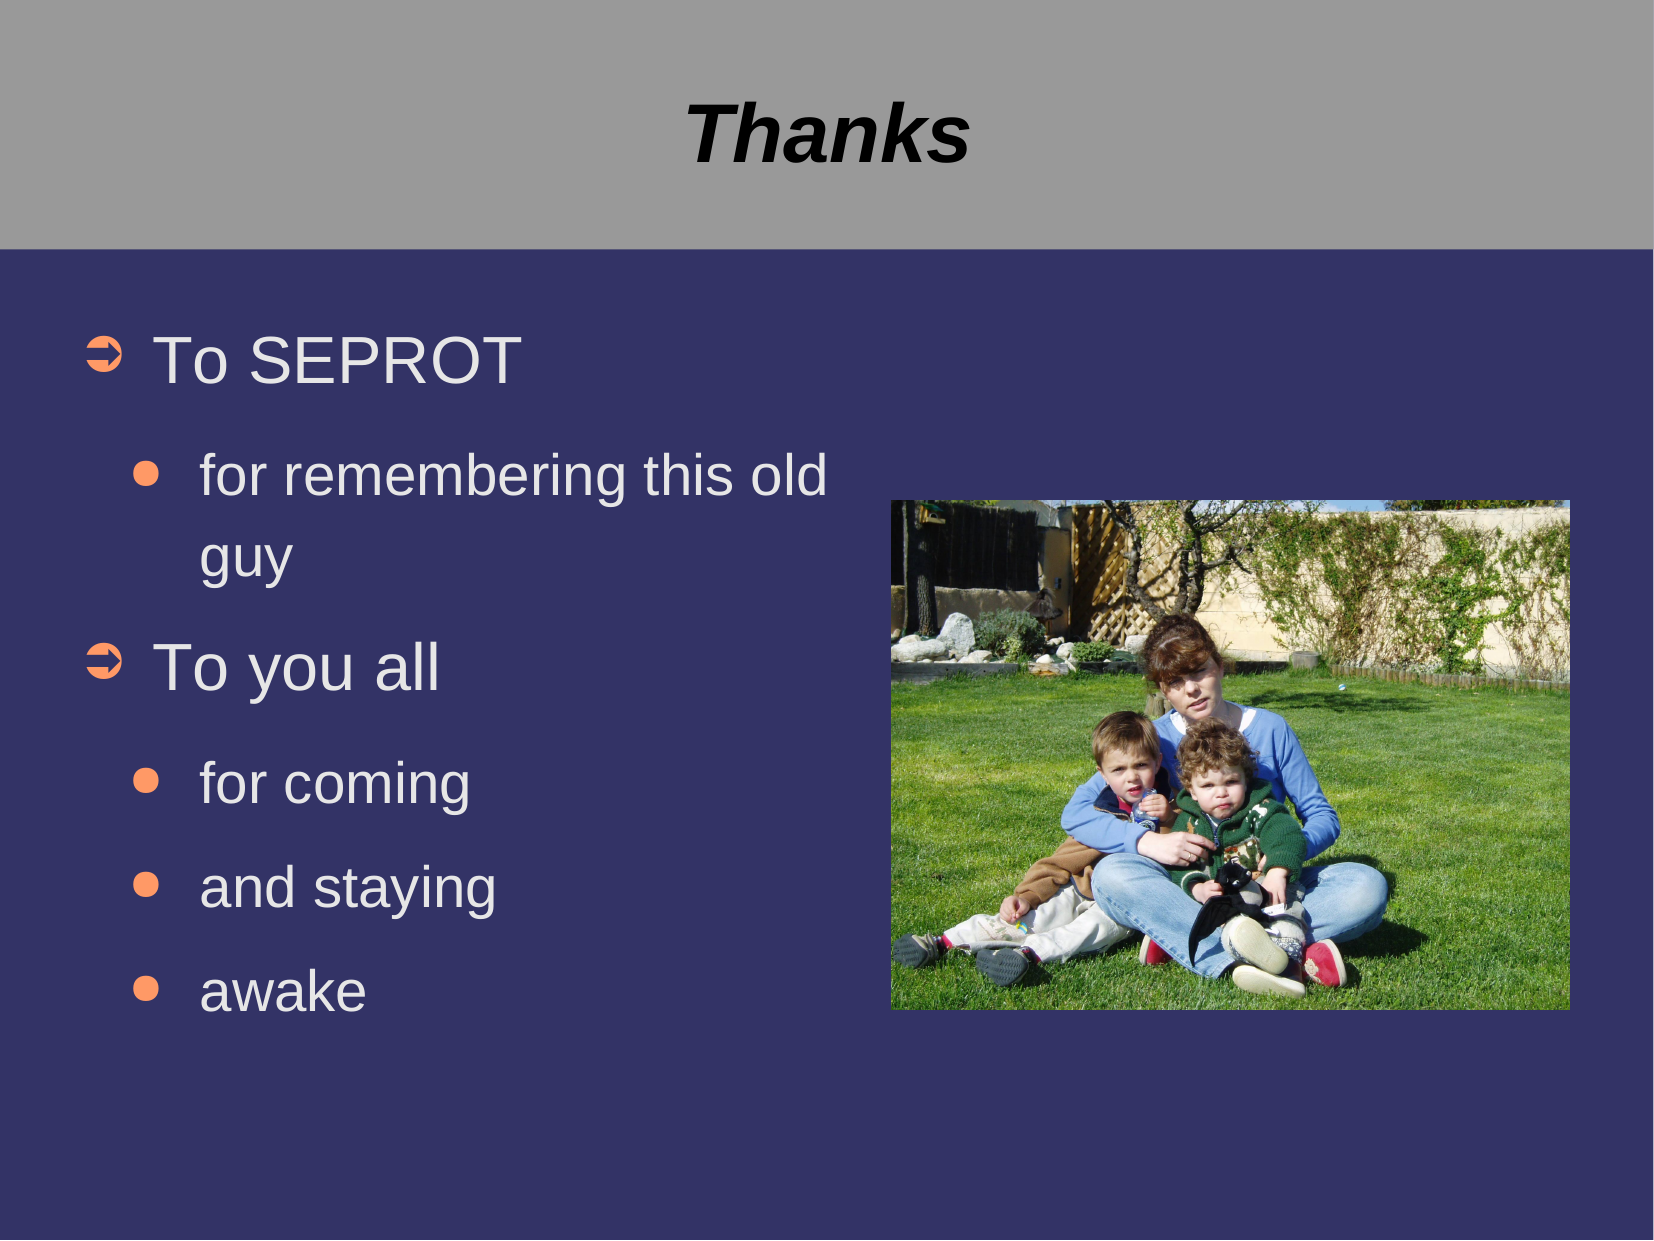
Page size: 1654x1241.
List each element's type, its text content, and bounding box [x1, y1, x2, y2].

list To SEPROT for remembering this old guy To you all for coming and staying awake [69, 305, 858, 1087]
title Thanks [121, 19, 1534, 227]
picture [891, 500, 1570, 1010]
